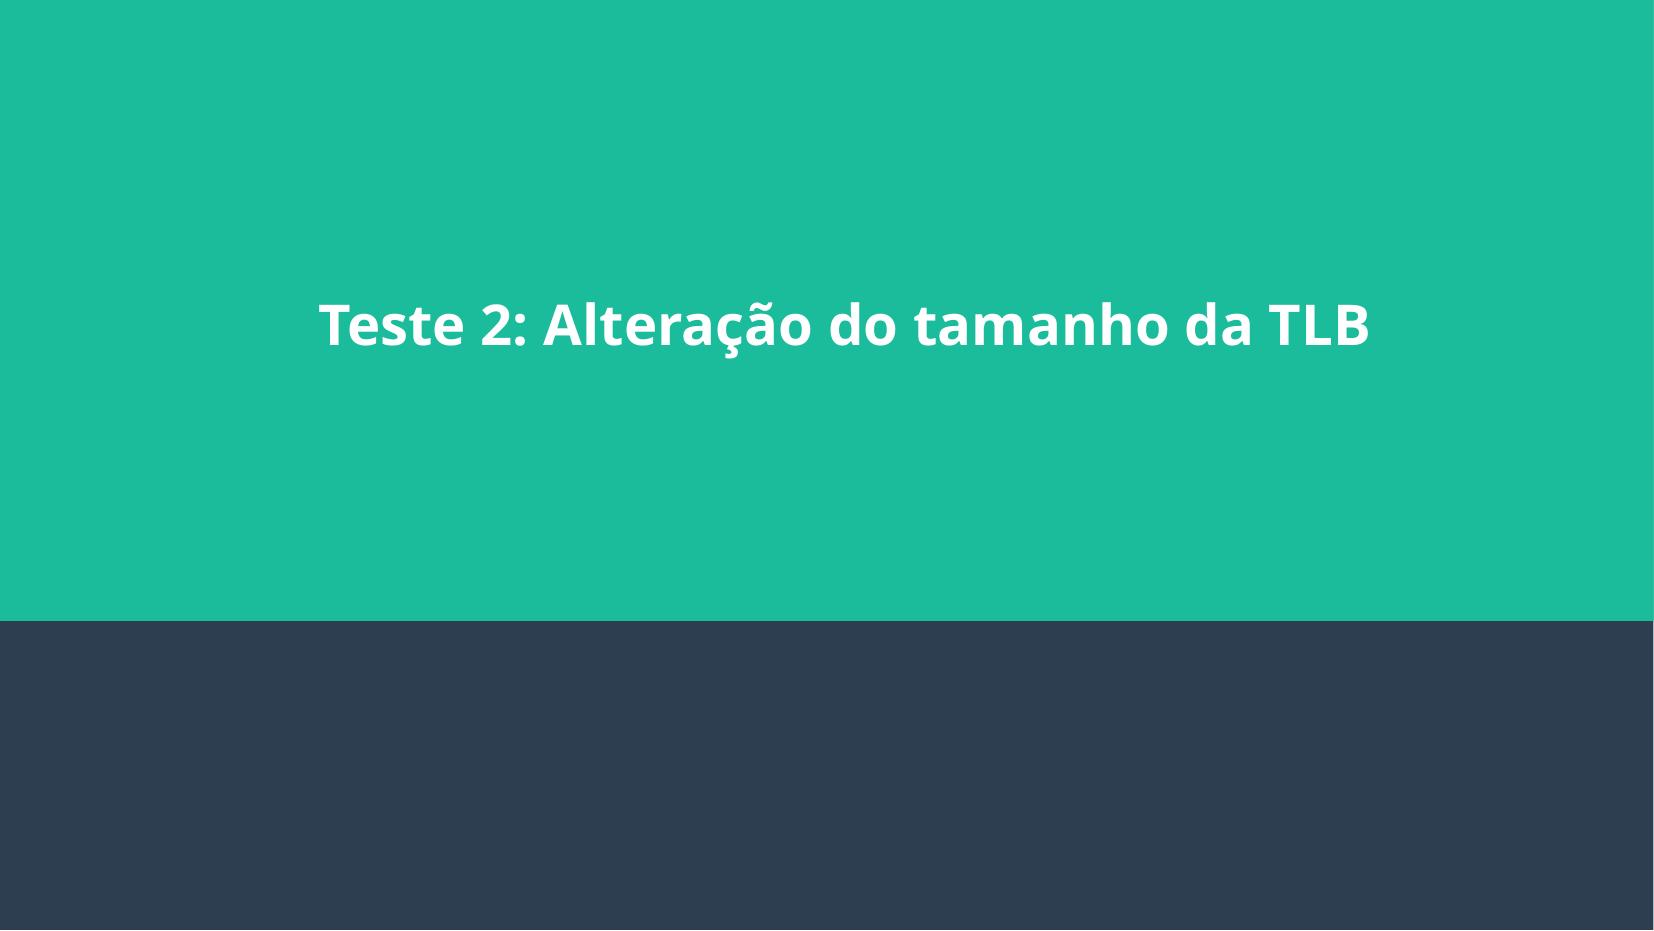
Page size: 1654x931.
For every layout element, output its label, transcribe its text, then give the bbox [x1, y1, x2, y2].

title Teste 2: Alteração do tamanho da TLB [77, 150, 1613, 496]
